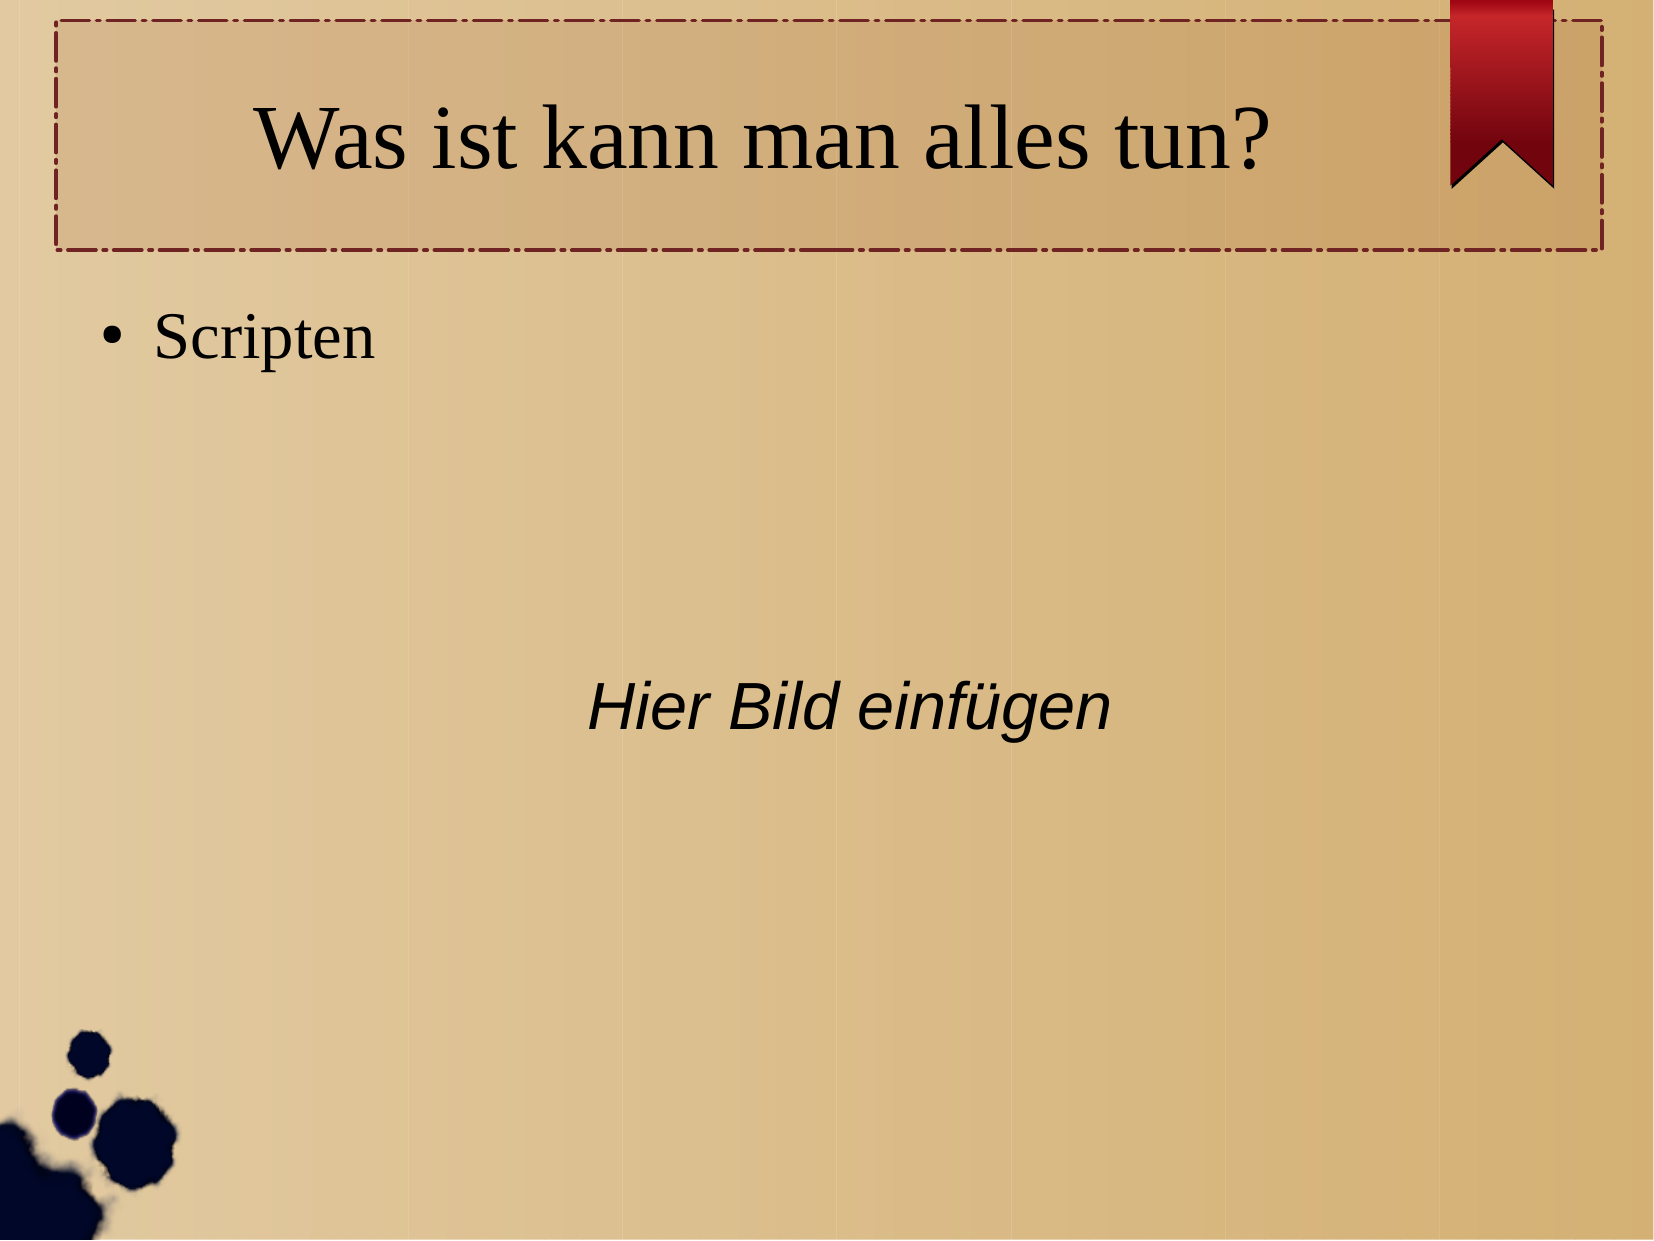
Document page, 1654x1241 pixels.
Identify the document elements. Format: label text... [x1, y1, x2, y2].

text_box Hier Bild einfügen [507, 661, 1193, 826]
list Scripten [82, 299, 1571, 438]
title Was ist kann man alles tun? [82, 47, 1412, 229]
